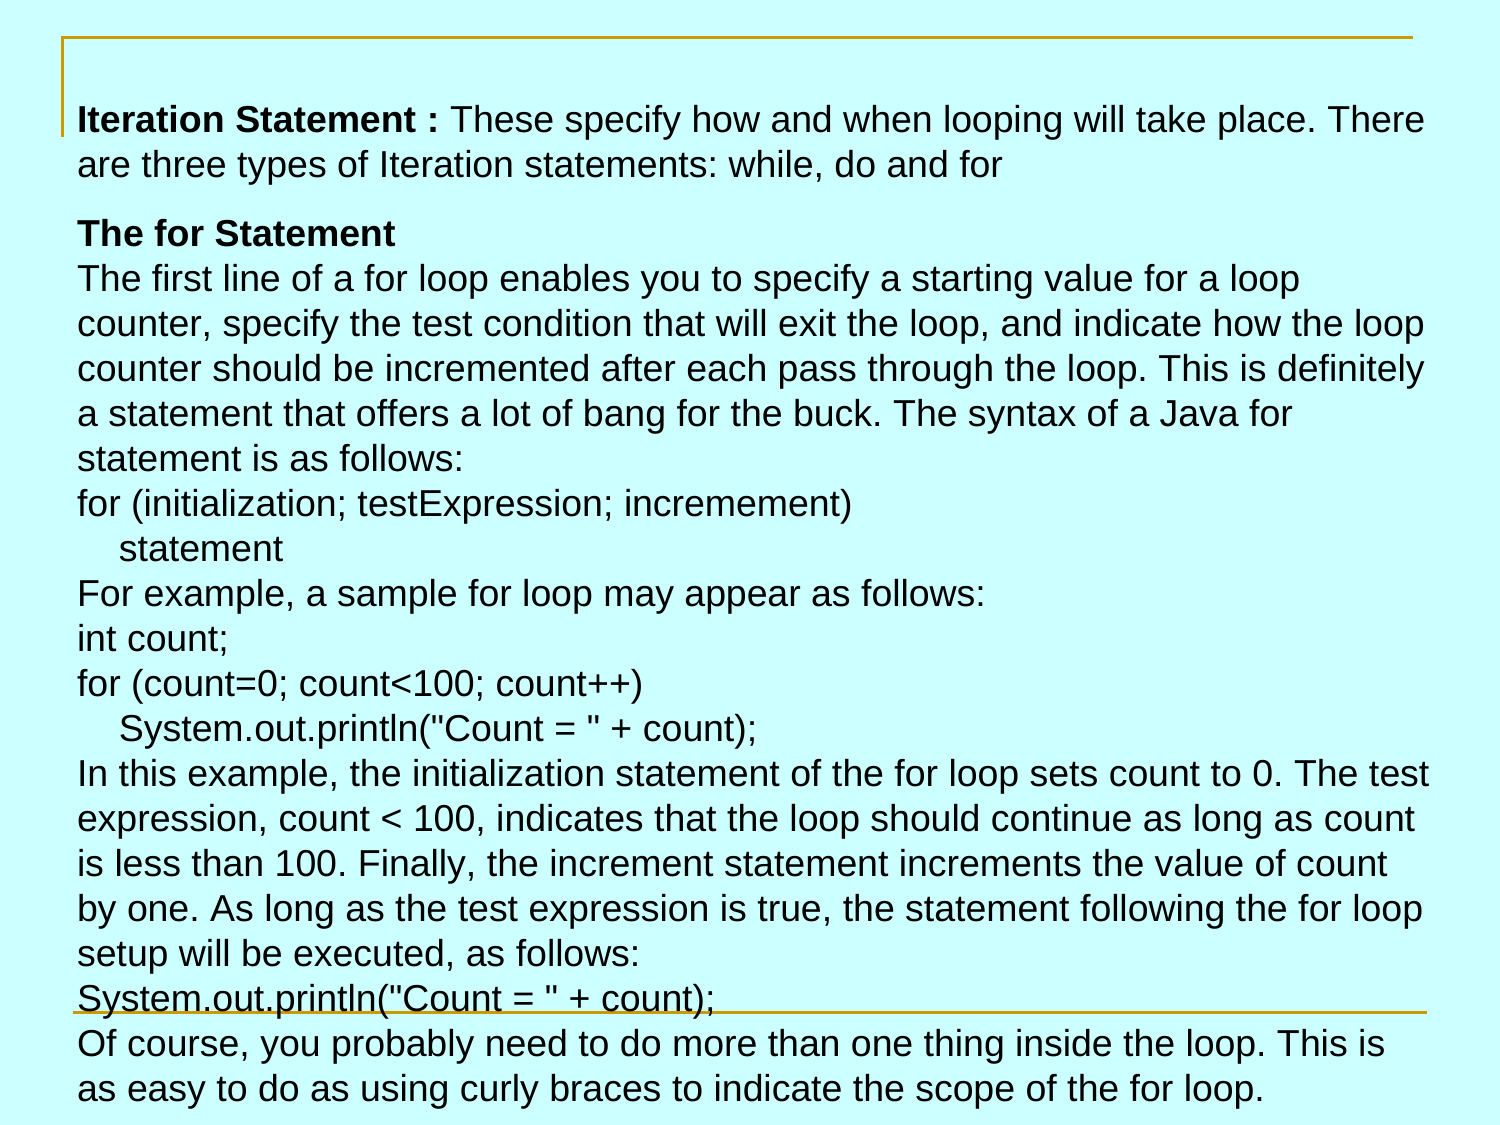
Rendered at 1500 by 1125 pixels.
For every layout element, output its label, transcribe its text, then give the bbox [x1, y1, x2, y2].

text_box Iteration Statement : These specify how and when looping will take place. There are three types of Iteration statements: while, do and for The for Statement The first line of a for loop enables you to specify a starting value for a loop counter, specify the test condition that will exit the loop, and indicate how the loop counter should be incremented after each pass through the loop. This is definitely a statement that offers a lot of bang for the buck. The syntax of a Java for statement is as follows: for (initialization; testExpression; incremement) statement For example, a sample for loop may appear as follows: int count; for (count=0; count<100; count++) System.out.println("Count = " + count); In this example, the initialization statement of the for loop sets count to 0. The test expression, count < 100, indicates that the loop should continue as long as count is less than 100. Finally, the increment statement increments the value of count by one. As long as the test expression is true, the statement following the for loop setup will be executed, as follows: System.out.println("Count = " + count); Of course, you probably need to do more than one thing inside the loop. This is as easy to do as using curly braces to indicate the scope of the for loop. [62, 87, 1450, 1117]
